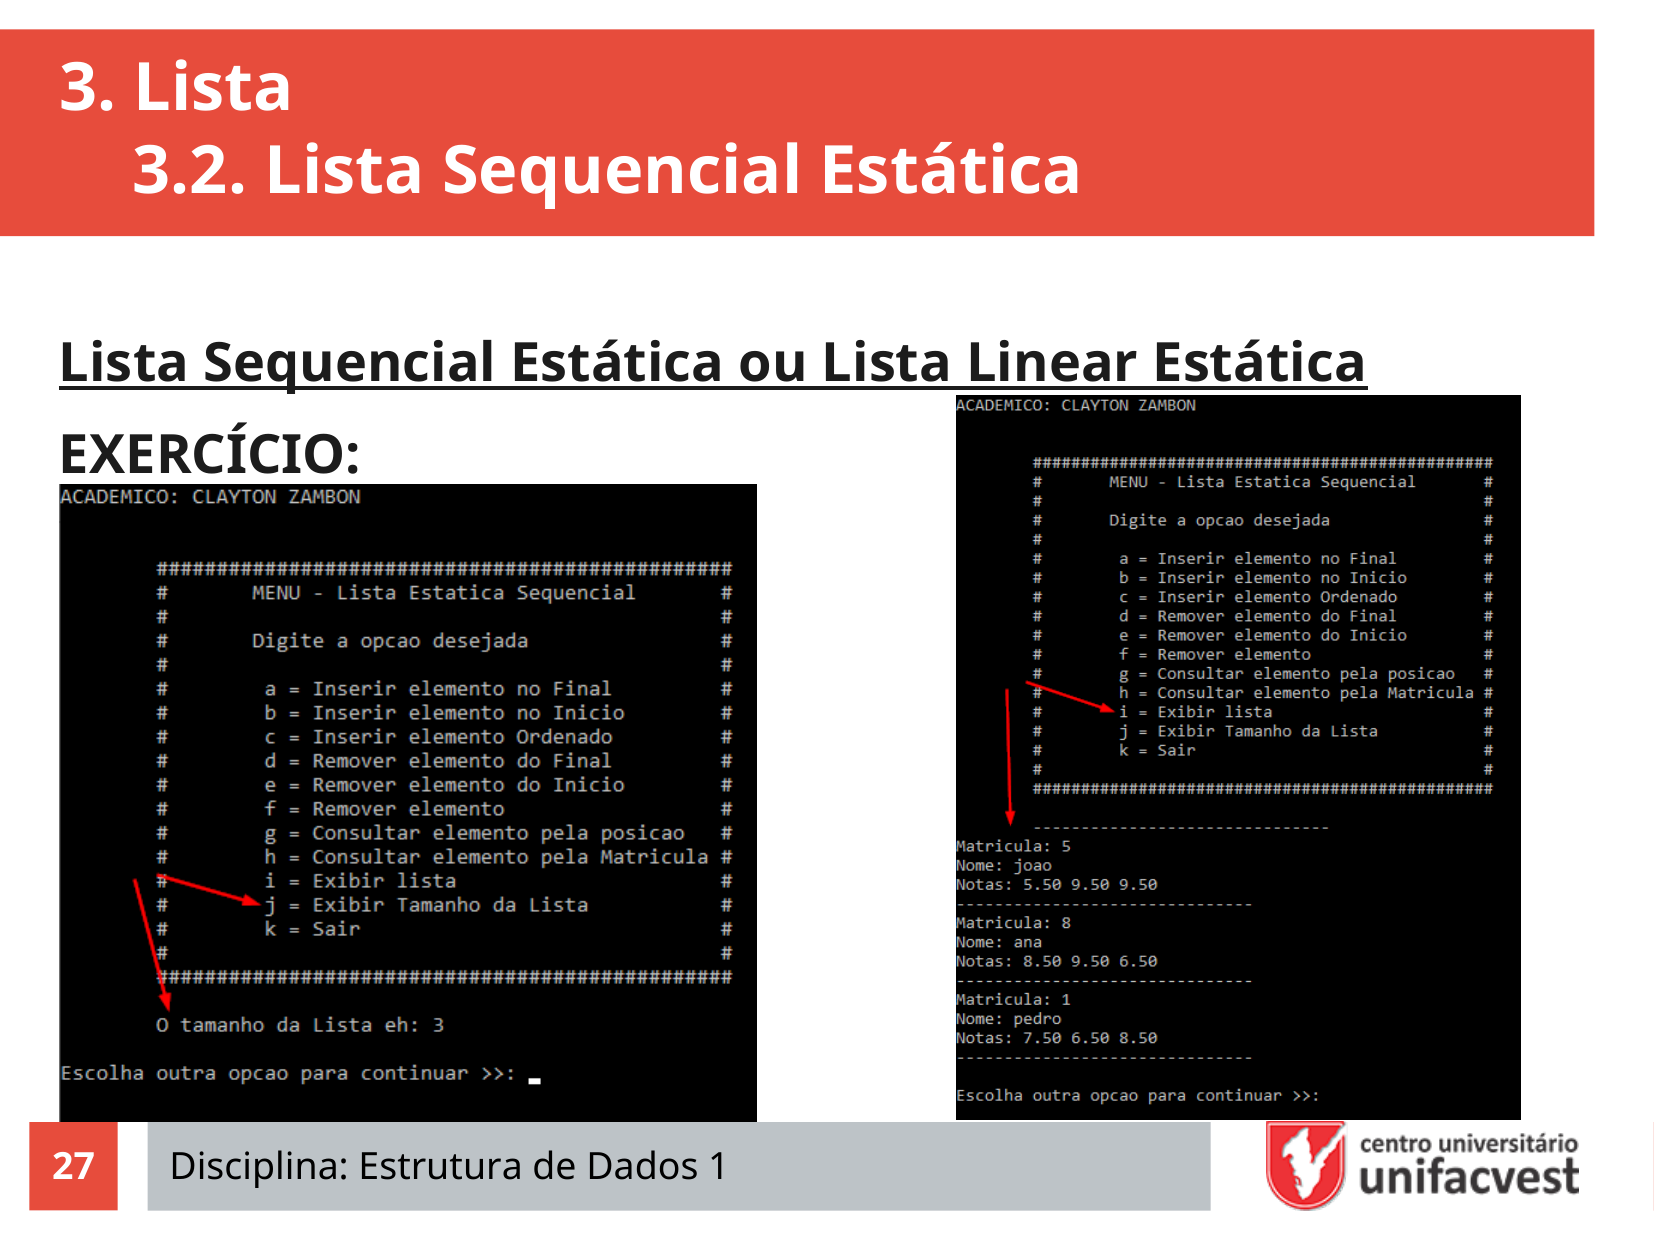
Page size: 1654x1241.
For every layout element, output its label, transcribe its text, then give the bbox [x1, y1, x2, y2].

text_box Disciplina: Estrutura de Dados 1 [154, 1132, 1205, 1196]
picture [956, 395, 1521, 1120]
picture [1266, 1121, 1579, 1211]
picture [59, 484, 757, 1123]
text_box [1238, 1120, 1654, 1212]
title 3. Lista 3.2. Lista Sequencial Estática [59, 59, 1595, 207]
list Lista Sequencial Estática ou Lista Linear Estática EXERCÍCIO: [59, 324, 1566, 1093]
